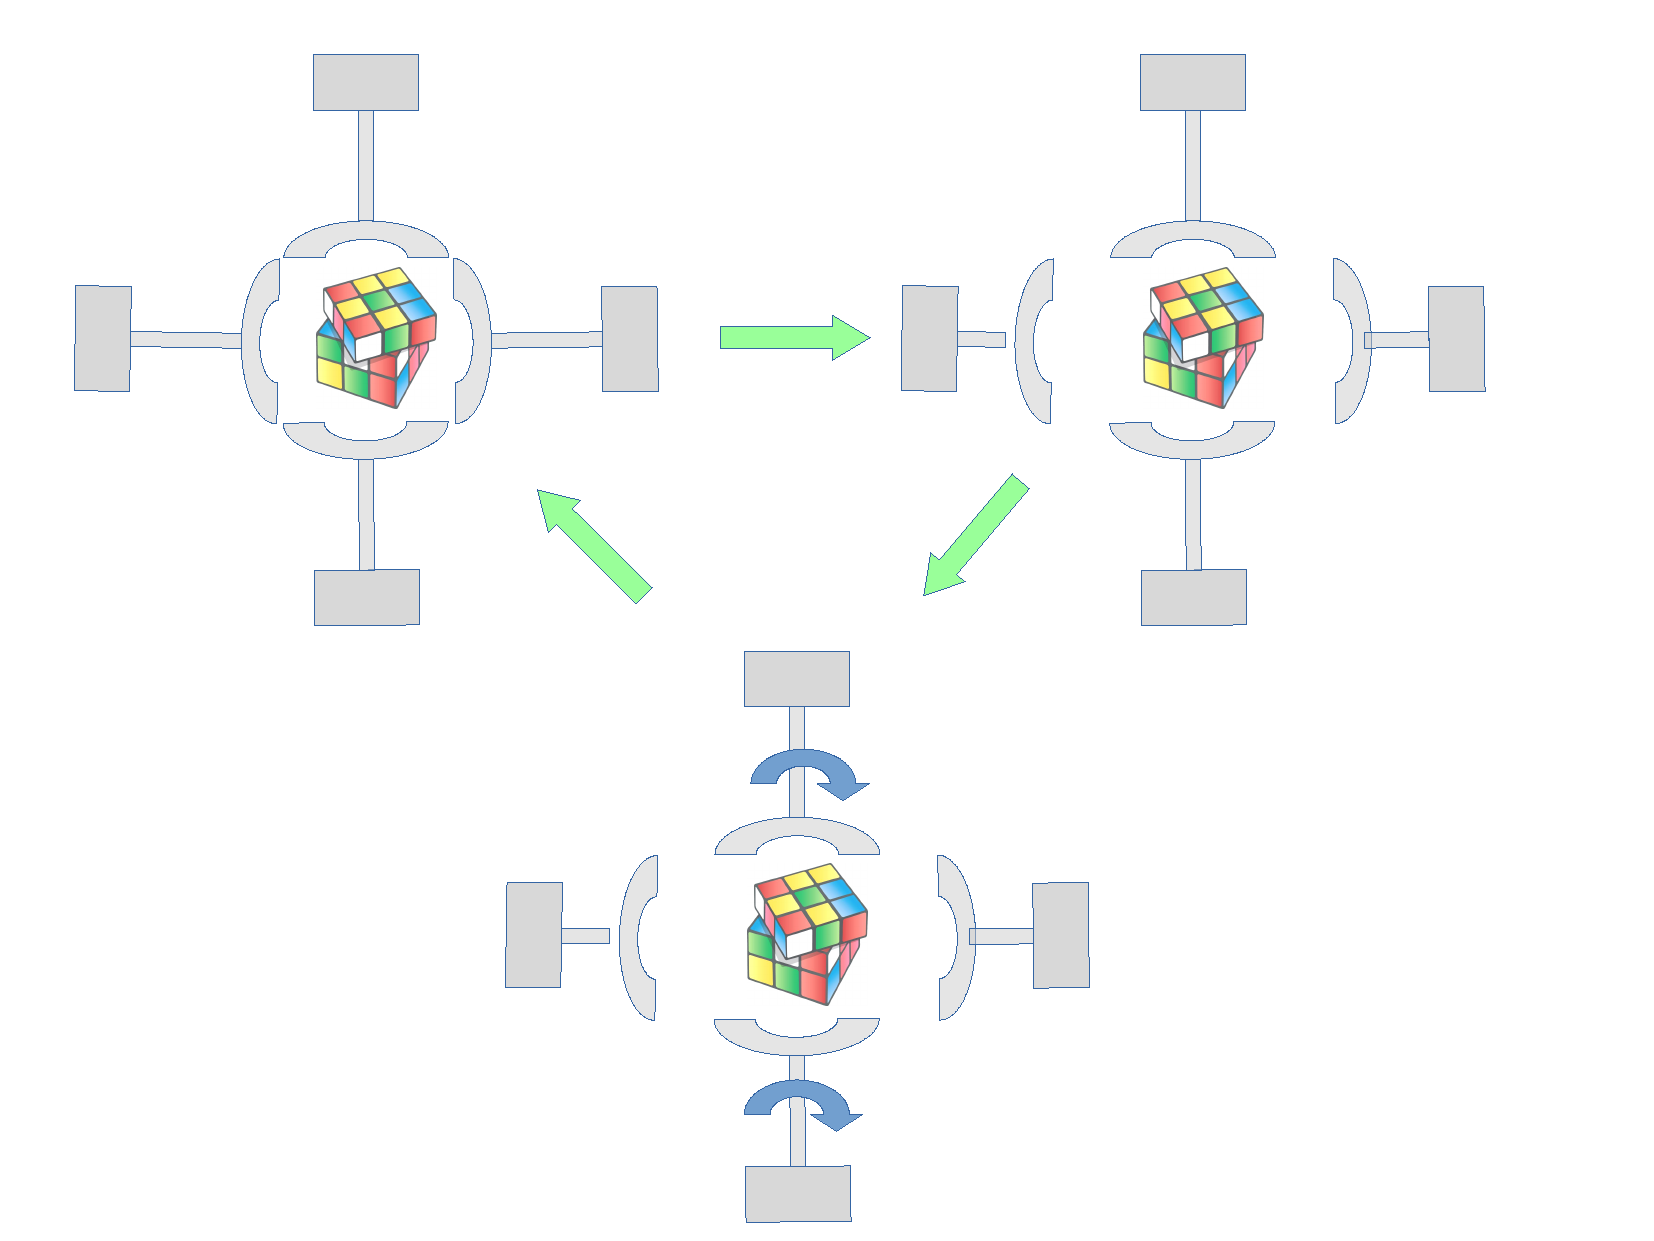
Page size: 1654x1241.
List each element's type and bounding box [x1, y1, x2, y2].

text_box [1333, 258, 1486, 424]
text_box [453, 258, 659, 424]
text_box [901, 285, 1006, 392]
text_box [1110, 54, 1276, 258]
text_box [505, 882, 610, 988]
text_box [714, 651, 880, 855]
text_box [937, 855, 1090, 1021]
text_box [1109, 421, 1275, 626]
picture [316, 267, 437, 410]
text_box [537, 489, 653, 604]
text_box [1014, 258, 1054, 424]
text_box [619, 855, 658, 1021]
text_box [714, 1018, 880, 1223]
picture [1143, 267, 1264, 410]
text_box [720, 315, 871, 361]
text_box [283, 54, 449, 258]
text_box [74, 258, 280, 424]
picture [747, 863, 868, 1006]
text_box [283, 421, 449, 626]
text_box [923, 473, 1030, 596]
